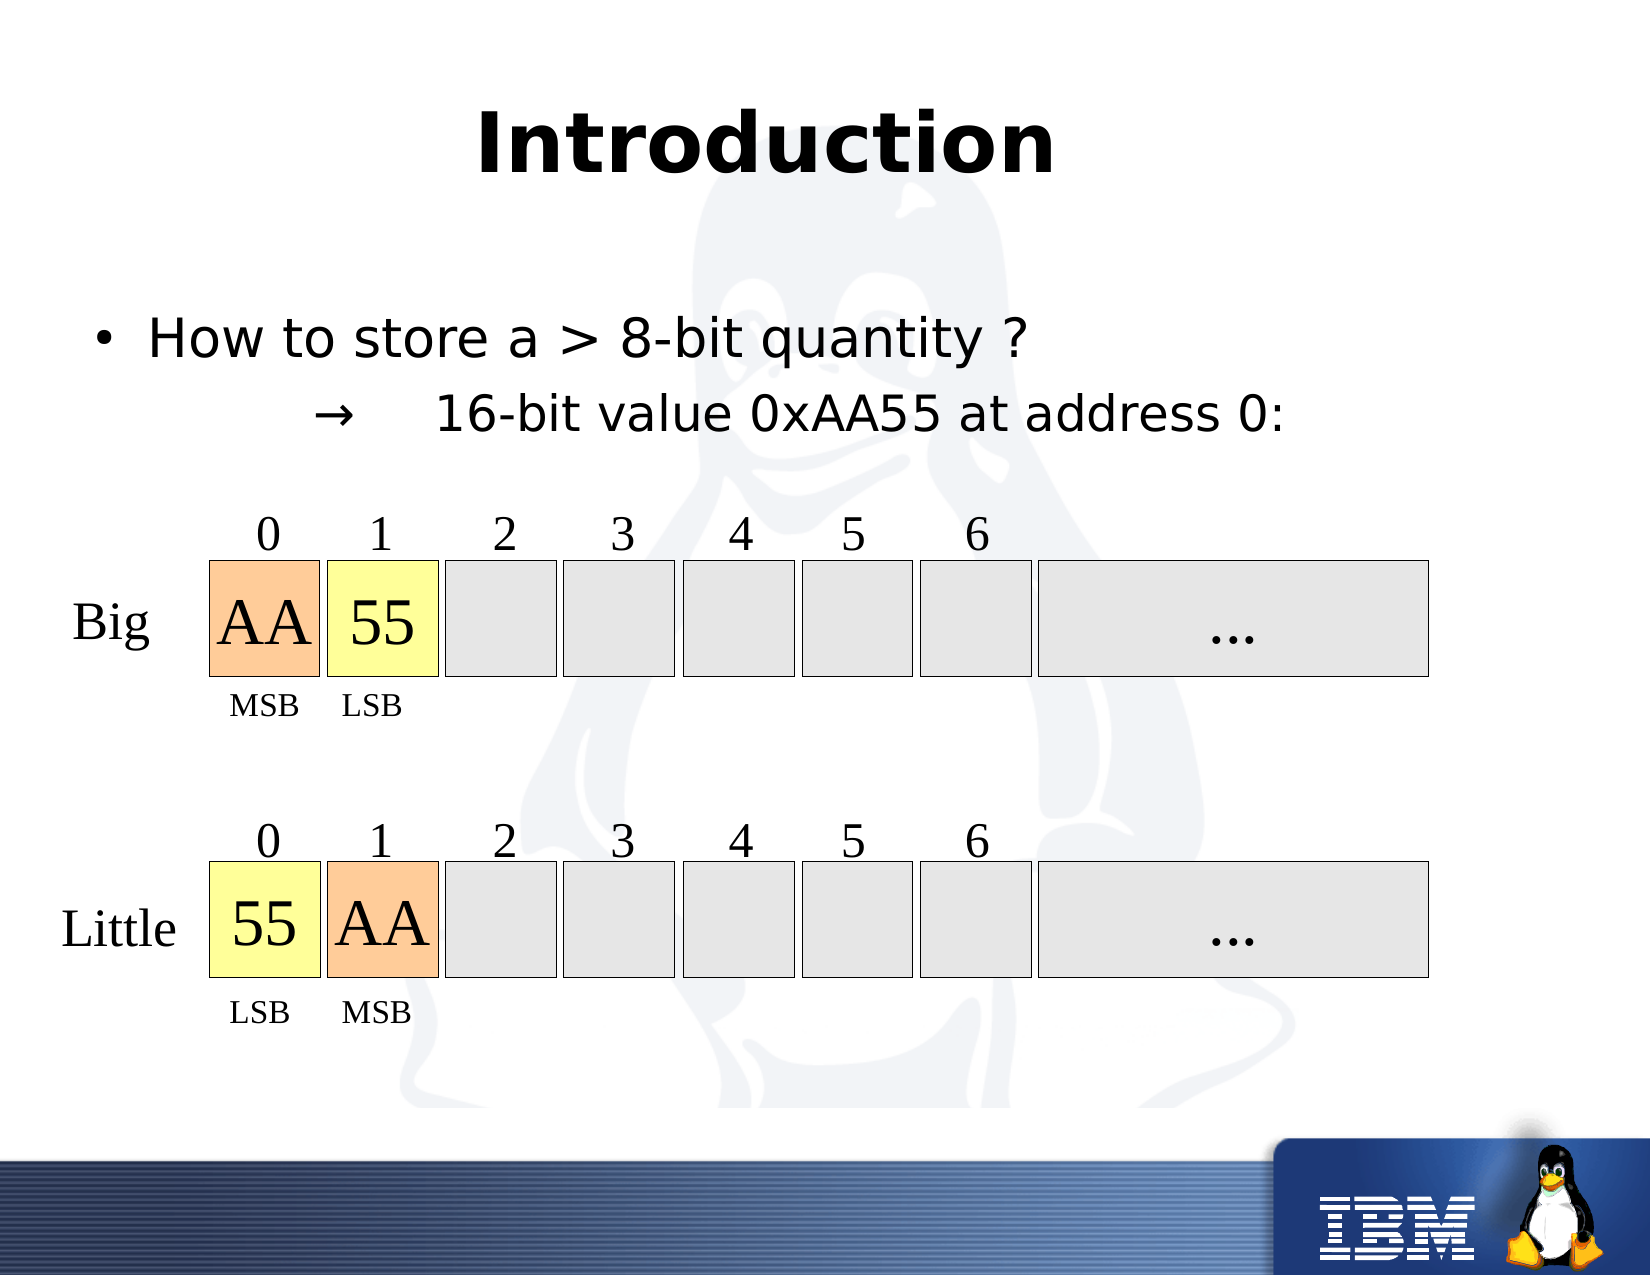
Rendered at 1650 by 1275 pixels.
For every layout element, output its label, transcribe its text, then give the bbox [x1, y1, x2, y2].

text_box [445, 560, 557, 677]
text_box LSB [229, 990, 291, 1028]
text_box [920, 861, 1032, 978]
text_box LSB [341, 683, 403, 721]
text_box AA [327, 861, 439, 978]
text_box 5 [840, 808, 866, 864]
text_box 4 [728, 808, 754, 864]
text_box Little [61, 893, 179, 954]
text_box 1 [368, 501, 394, 557]
text_box [683, 560, 795, 677]
text_box [802, 560, 913, 677]
text_box [563, 560, 675, 677]
text_box 3 [610, 808, 636, 864]
text_box 6 [964, 501, 990, 557]
text_box MSB [341, 990, 413, 1028]
text_box 1 [368, 808, 394, 864]
text_box [563, 861, 675, 978]
text_box [802, 861, 913, 978]
text_box AA [209, 560, 320, 677]
text_box 0 [256, 501, 282, 557]
text_box [683, 861, 795, 978]
text_box [920, 560, 1032, 677]
text_box [445, 861, 557, 978]
text_box ... [1038, 560, 1429, 677]
list How to store a > 8-bit quantity ? → 16-bit value 0xAA55 at address 0: [76, 307, 1457, 1171]
text_box 6 [964, 808, 990, 864]
text_box 2 [492, 501, 518, 557]
title Introduction [76, 76, 1457, 211]
text_box Big [72, 586, 152, 647]
text_box 5 [840, 501, 866, 557]
text_box 0 [256, 808, 282, 864]
text_box ... [1038, 861, 1429, 978]
text_box 4 [728, 501, 754, 557]
text_box 55 [209, 861, 321, 978]
text_box 55 [327, 560, 439, 677]
text_box MSB [229, 683, 300, 721]
text_box 3 [610, 501, 636, 557]
text_box 2 [492, 808, 518, 864]
